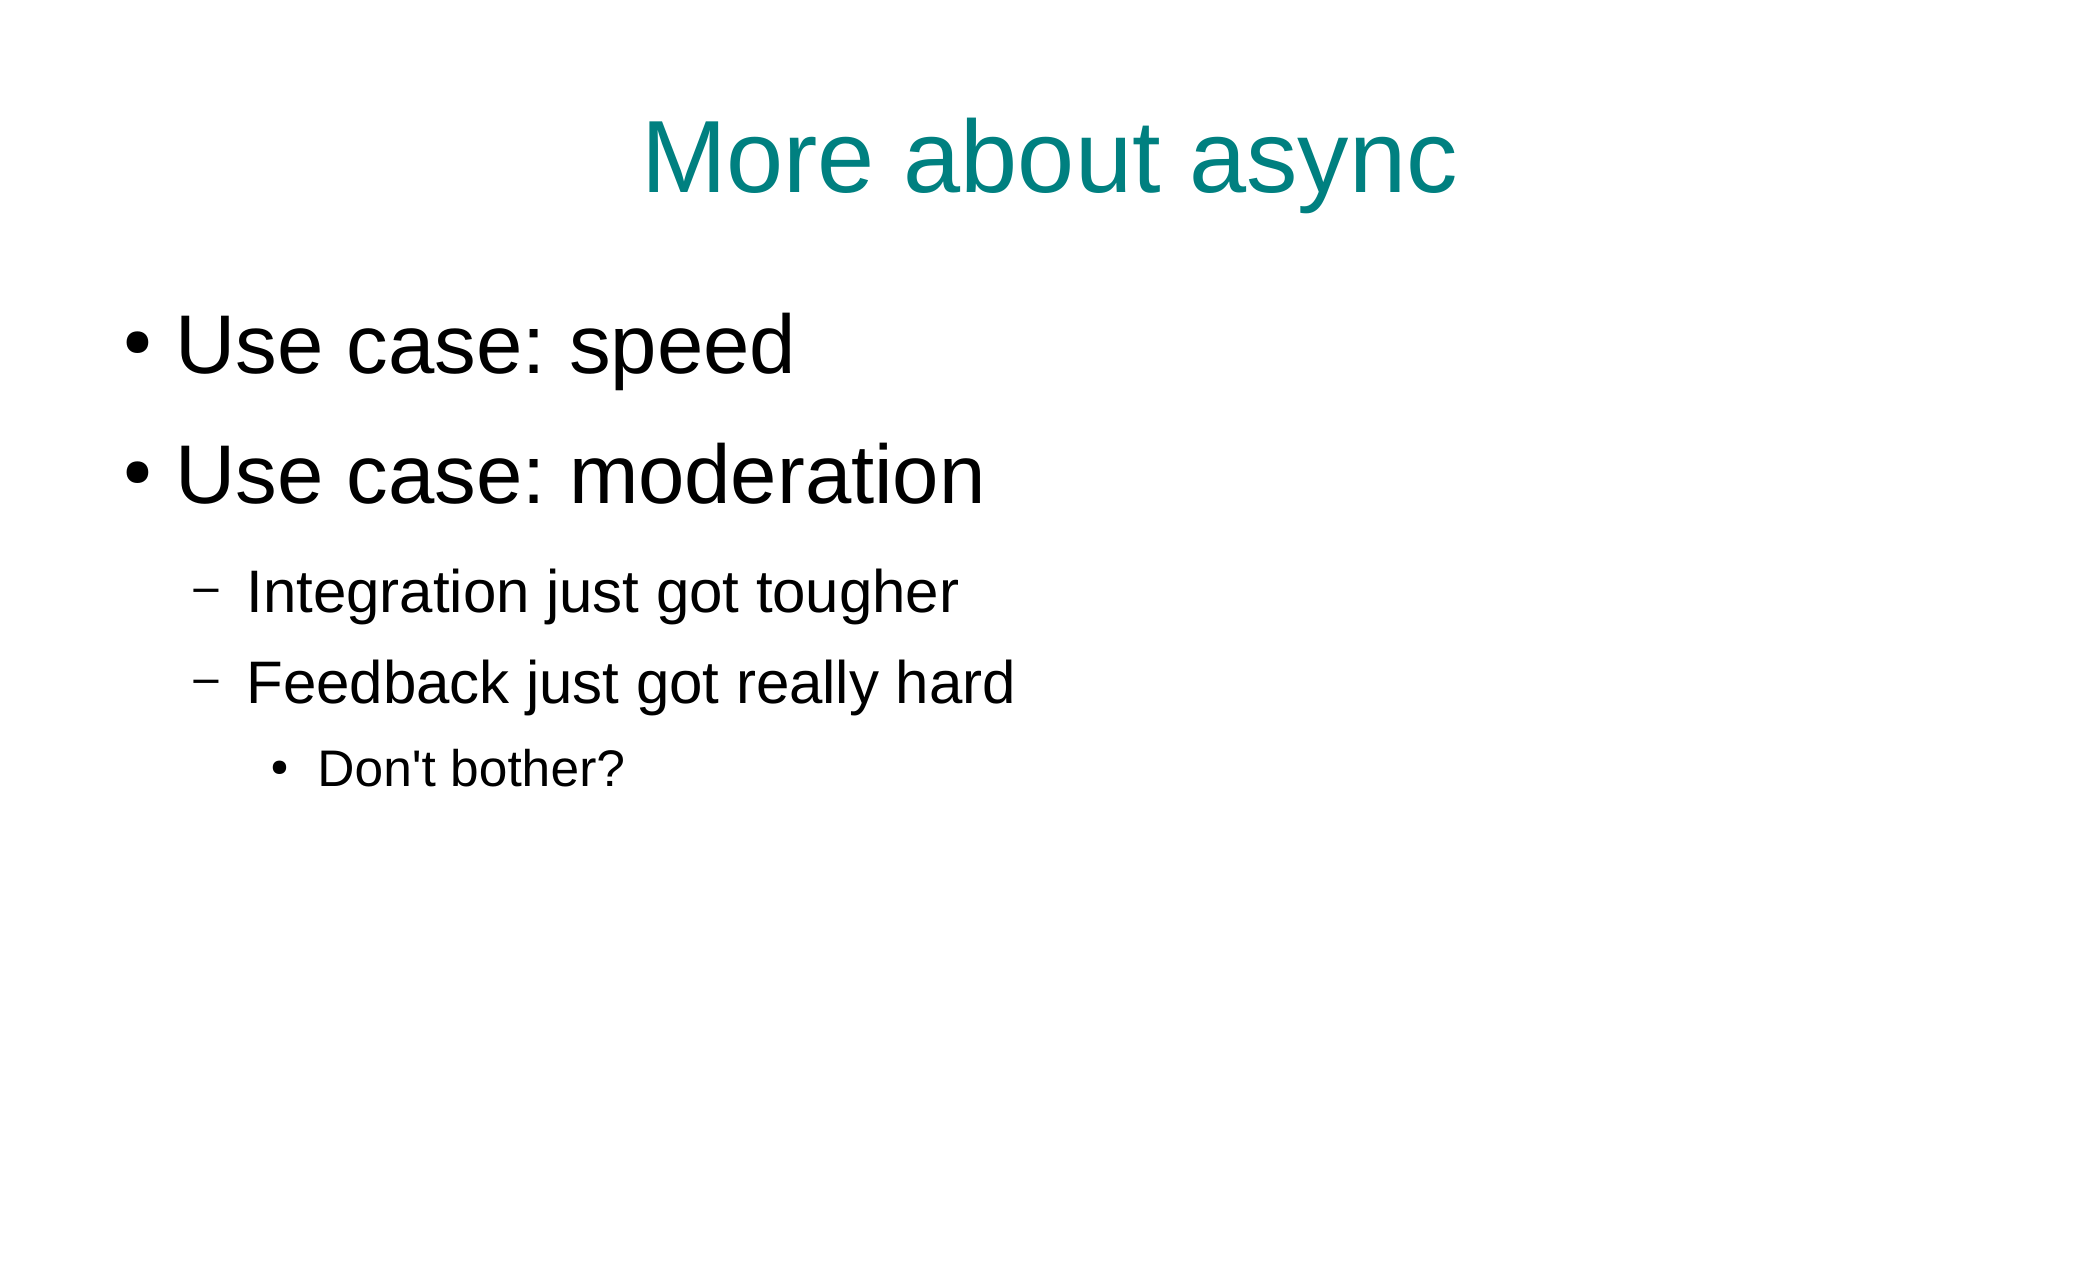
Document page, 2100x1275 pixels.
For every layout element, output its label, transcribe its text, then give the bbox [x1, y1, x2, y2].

list Use case: speed Use case: moderation Integration just got tougher Feedback just got really hard Don't bother? [105, 298, 1953, 1038]
title More about async [105, 50, 1995, 264]
